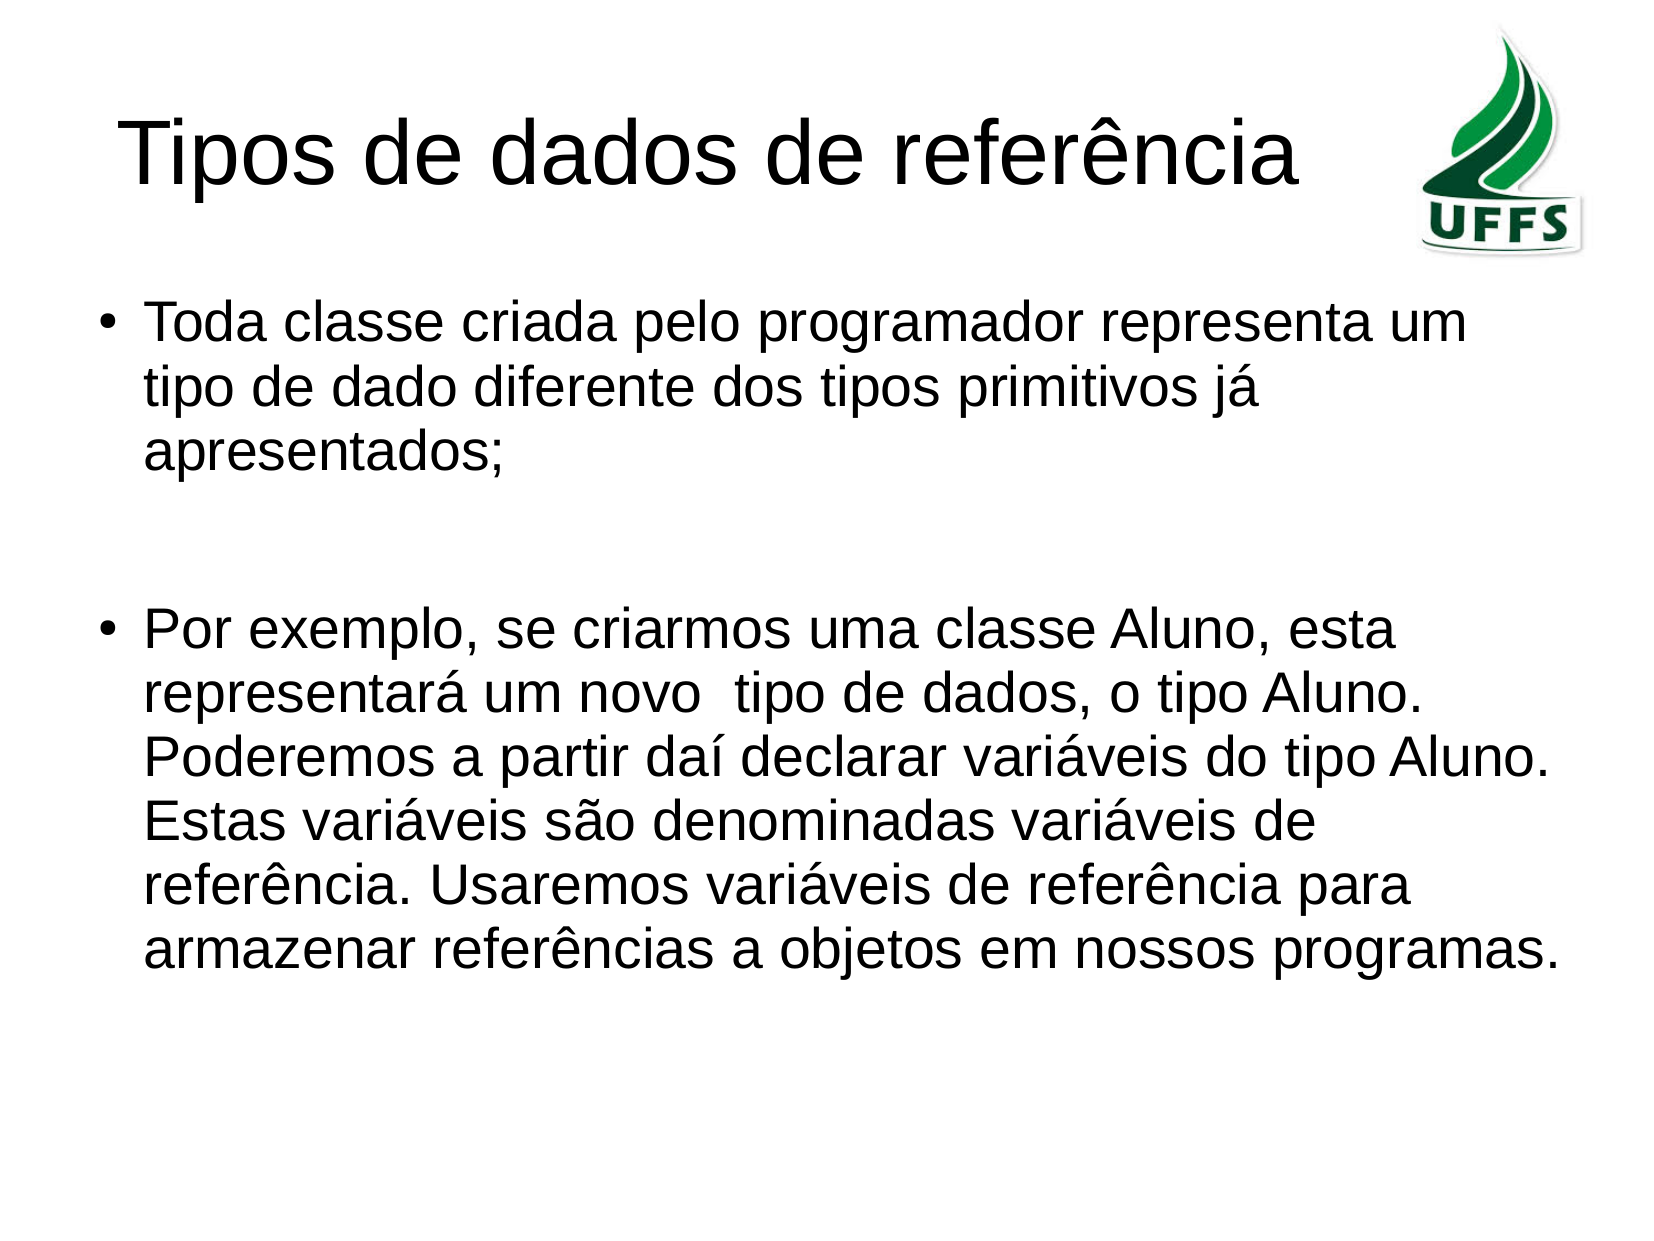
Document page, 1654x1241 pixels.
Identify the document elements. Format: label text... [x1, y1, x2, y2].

list Toda classe criada pelo programador representa um tipo de dado diferente dos tipos primitivos já apresentados; Por exemplo, se criarmos uma classe Aluno, esta representará um novo tipo de dados, o tipo Aluno. Poderemos a partir daí declarar variáveis do tipo Aluno. Estas variáveis são denominadas variáveis de referência. Usaremos variáveis de referência para armazenar referências a objetos em nossos programas. [82, 290, 1571, 1010]
title Tipos de dados de referência [82, 49, 1335, 257]
picture [1381, 20, 1624, 272]
